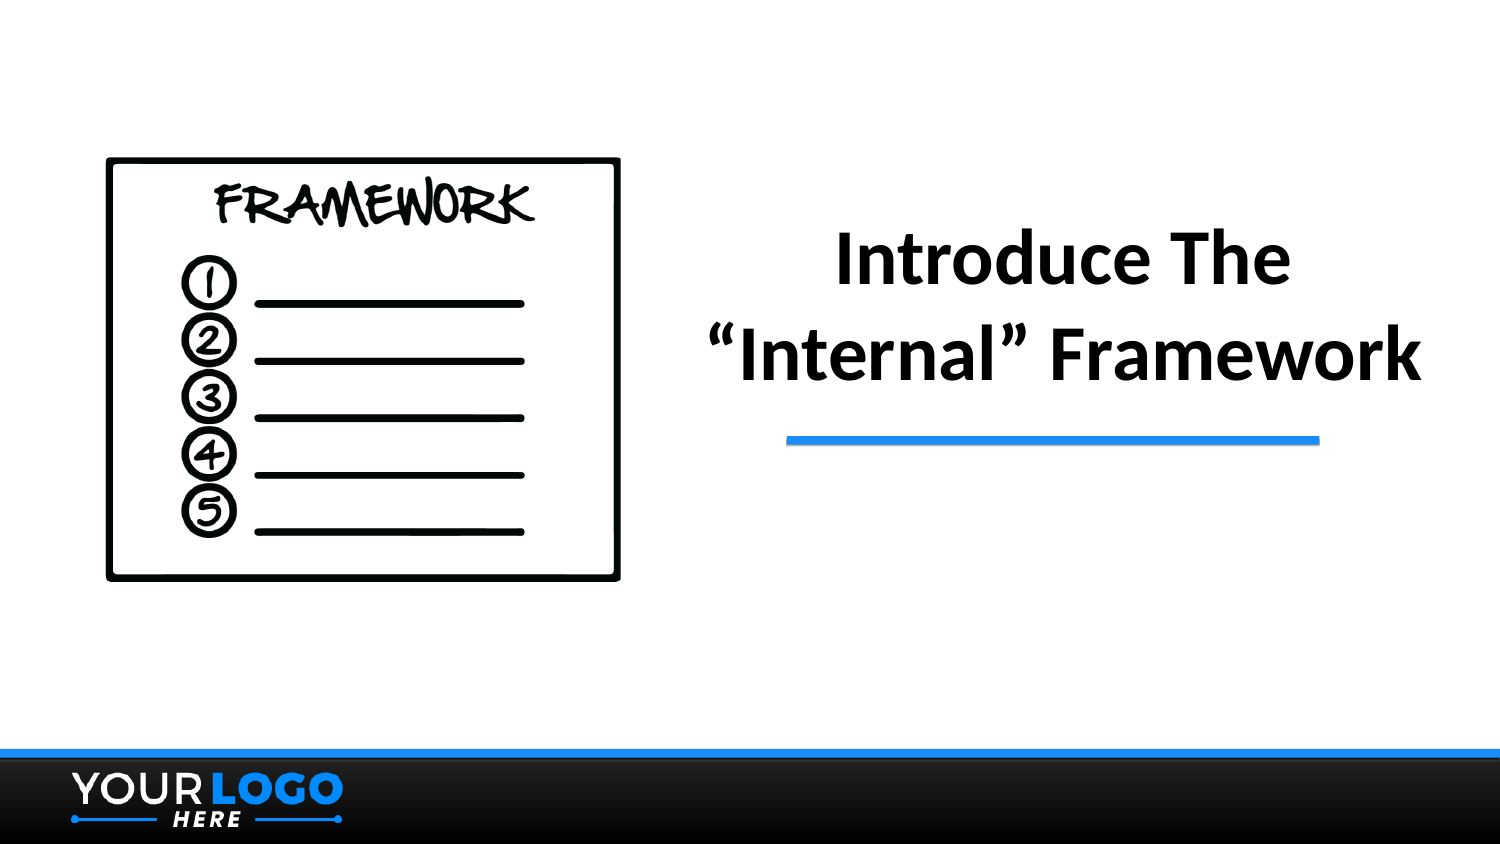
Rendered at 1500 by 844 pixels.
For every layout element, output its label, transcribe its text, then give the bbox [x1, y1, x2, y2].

picture [104, 148, 621, 590]
picture [66, 766, 346, 831]
text_box Introduce The “Internal” Framework [679, 198, 1448, 404]
text_box [786, 436, 1320, 445]
